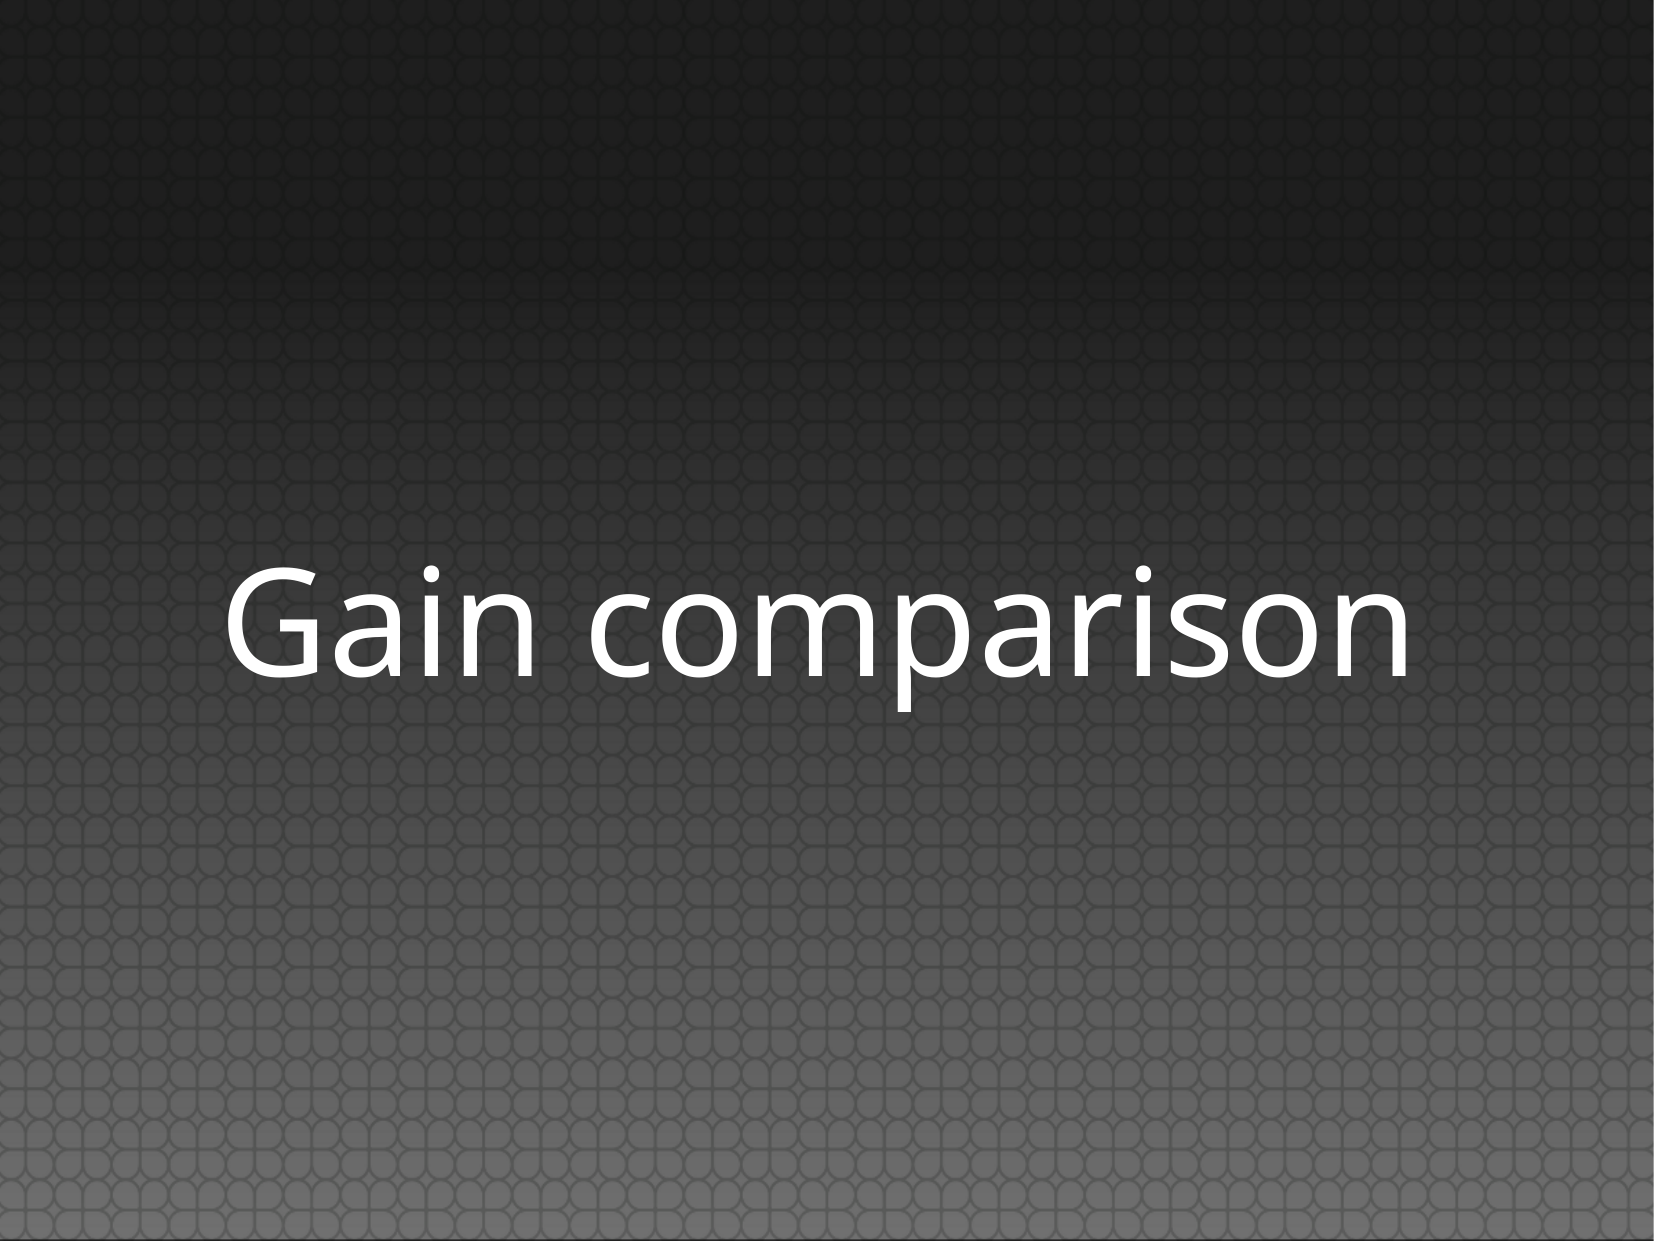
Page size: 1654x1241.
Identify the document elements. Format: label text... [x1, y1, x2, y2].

picture [0, 0, 1654, 1241]
title Gain comparison [75, 525, 1564, 713]
